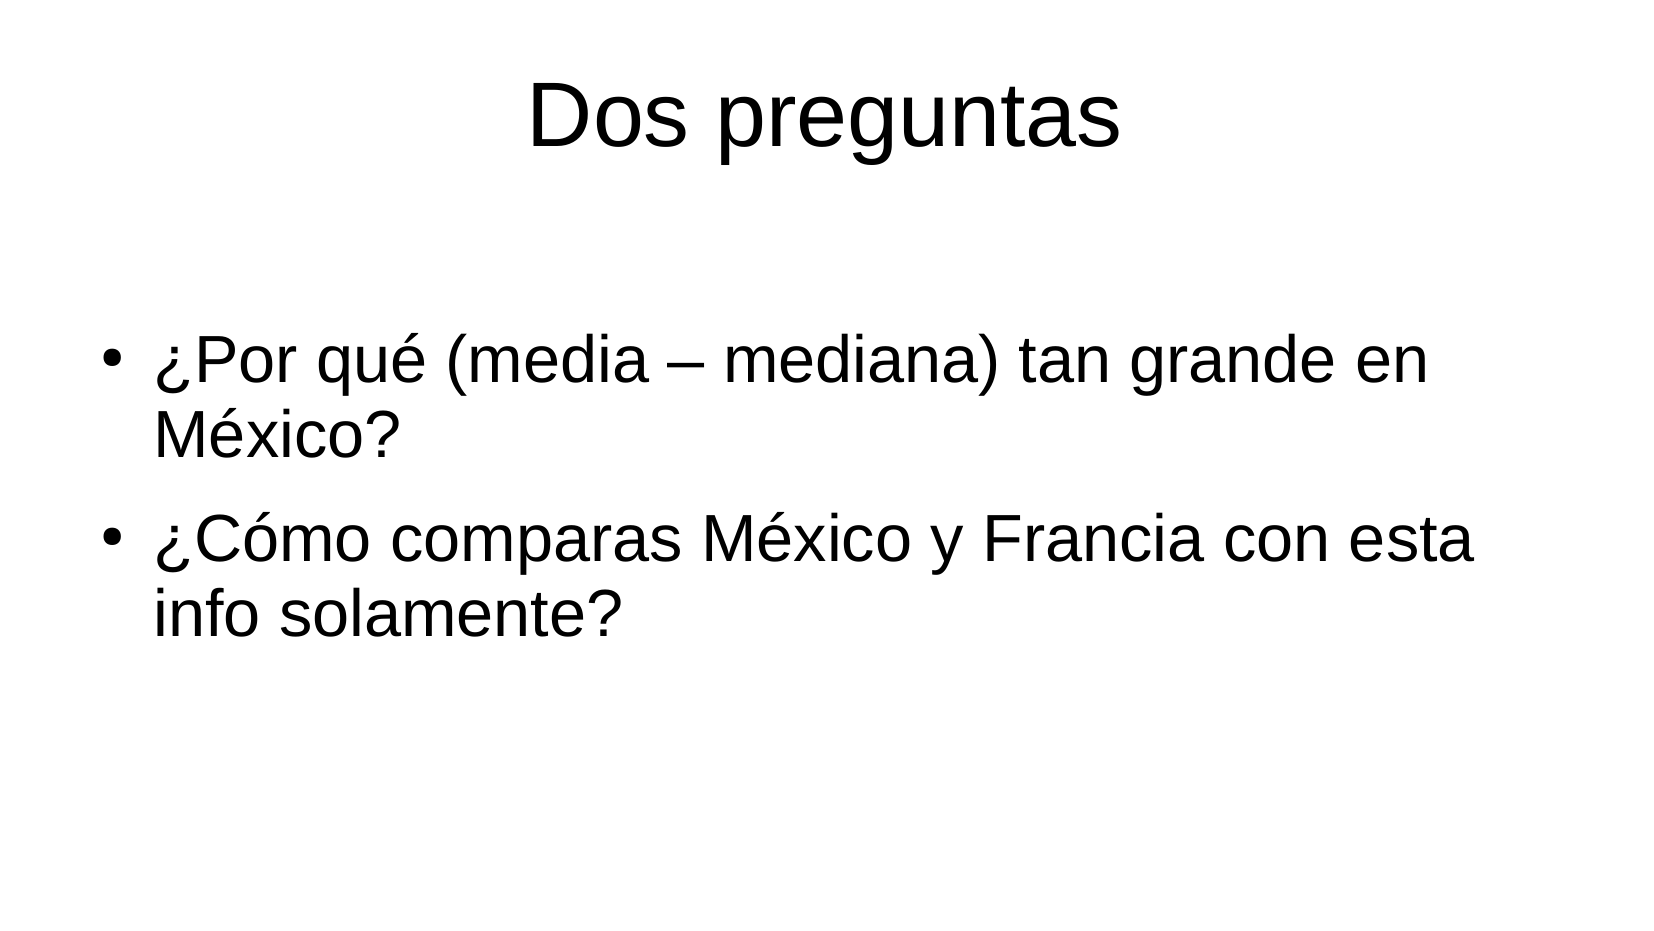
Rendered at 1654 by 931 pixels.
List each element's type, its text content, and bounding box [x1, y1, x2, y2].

title Dos preguntas [82, 37, 1571, 193]
list ¿Por qué (media – mediana) tan grande en México? ¿Cómo comparas México y Francia con esta info solamente? [82, 217, 1571, 758]
